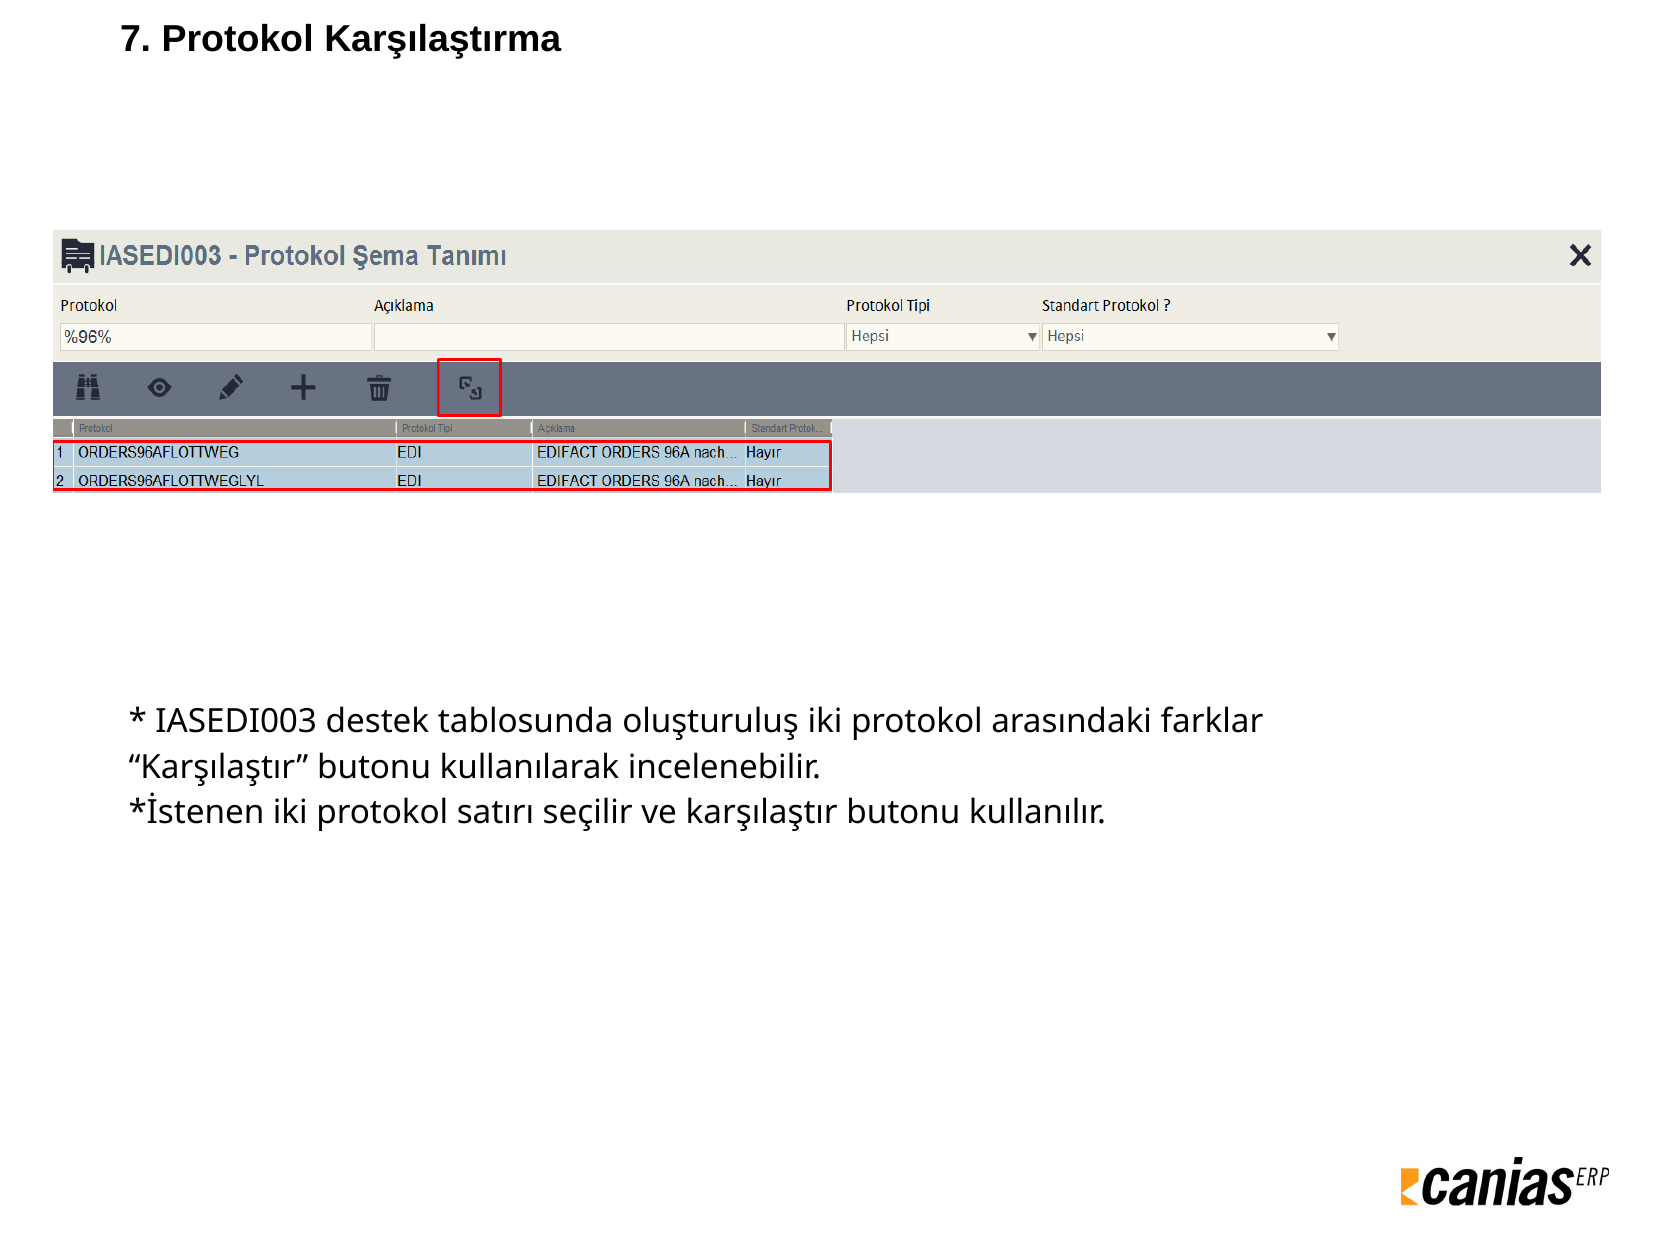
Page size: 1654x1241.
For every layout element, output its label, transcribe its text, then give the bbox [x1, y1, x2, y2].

picture [53, 230, 1601, 493]
picture [1375, 1139, 1635, 1223]
text_box * IASEDI003 destek tablosunda oluşturuluş iki protokol arasındaki farklar “Karşılaştır” butonu kullanılarak incelenebilir. *İstenen iki protokol satırı seçilir ve karşılaştır butonu kullanılır. [113, 690, 1406, 856]
text_box 7. Protokol Karşılaştırma [10, 6, 1624, 65]
